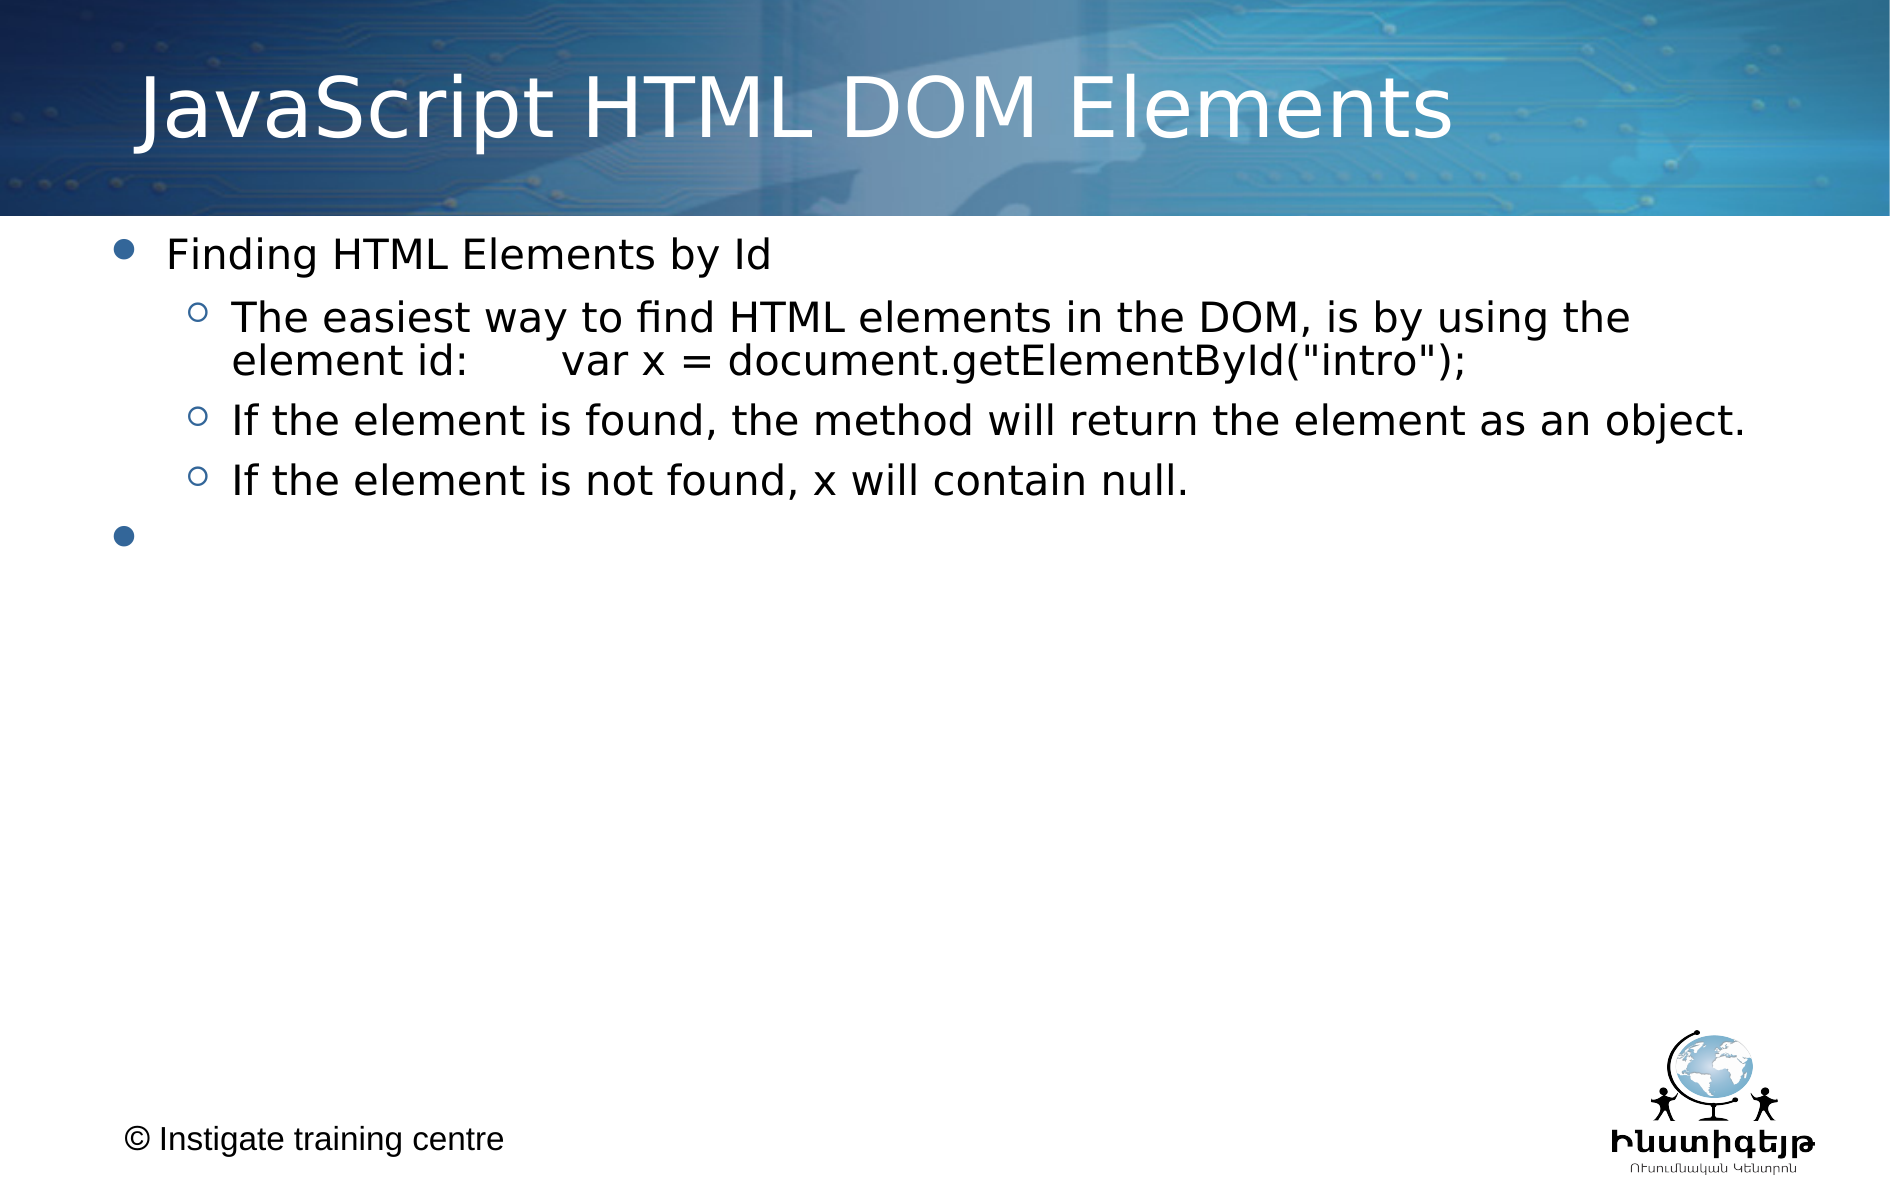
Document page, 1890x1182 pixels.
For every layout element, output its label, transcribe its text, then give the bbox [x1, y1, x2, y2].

list Finding HTML Elements by Id The easiest way to find HTML elements in the DOM, is by using the element id: var x = document.getElementById("intro"); If the element is found, the method will return the element as an object. If the element is not found, x will contain null. [110, 235, 1801, 249]
picture [0, 0, 1890, 216]
picture [1612, 1030, 1815, 1175]
